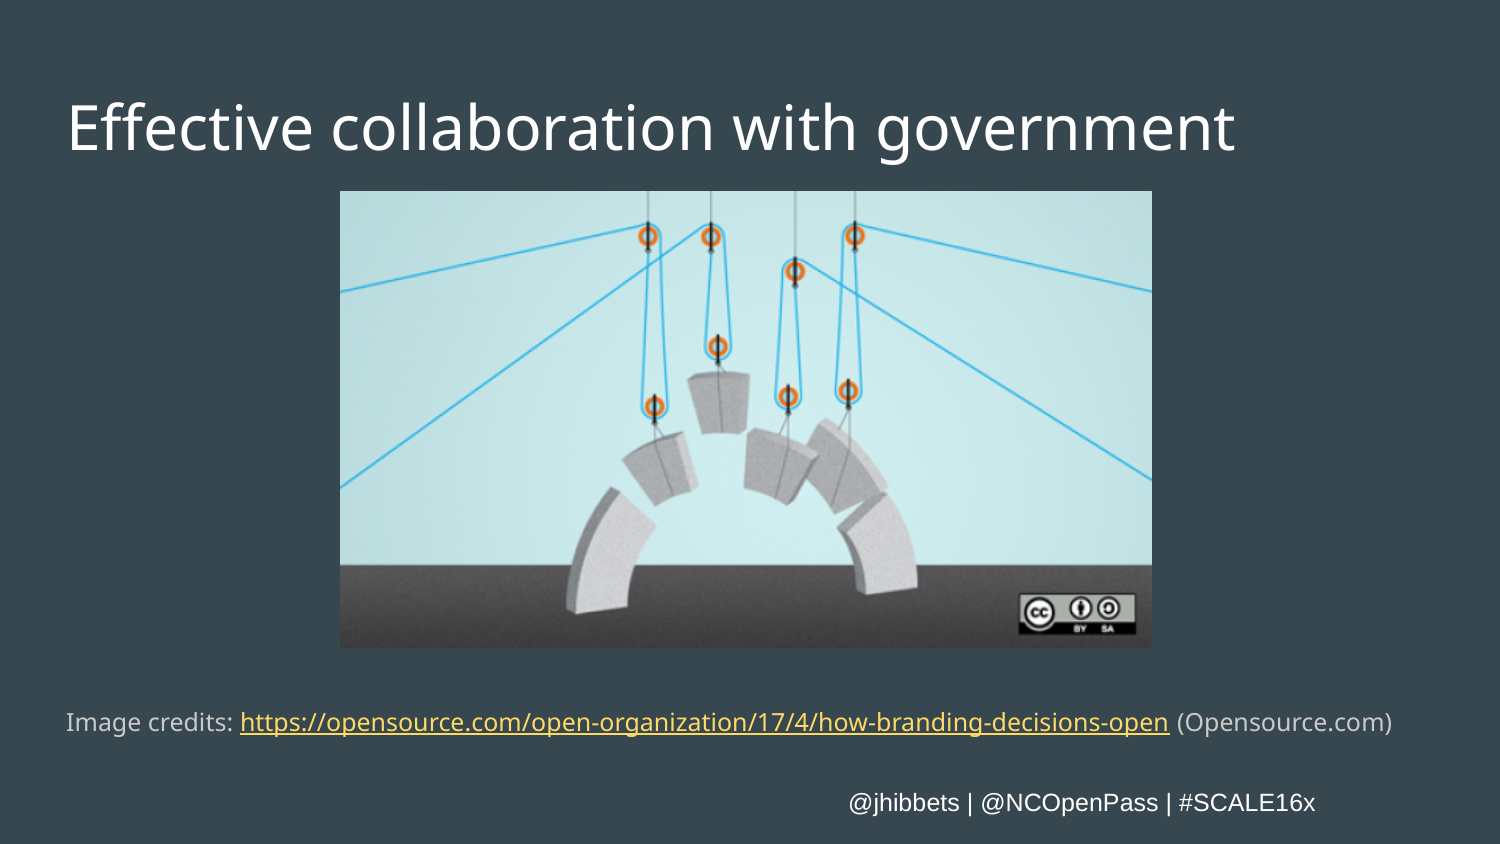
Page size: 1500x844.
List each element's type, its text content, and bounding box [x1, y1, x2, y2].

picture [340, 191, 1152, 648]
title Effective collaboration with government [51, 72, 1449, 167]
text_box Image credits: https://opensource.com/open-organization/17/4/how-branding-decisions-open (Opensource.com) [51, 686, 1449, 750]
